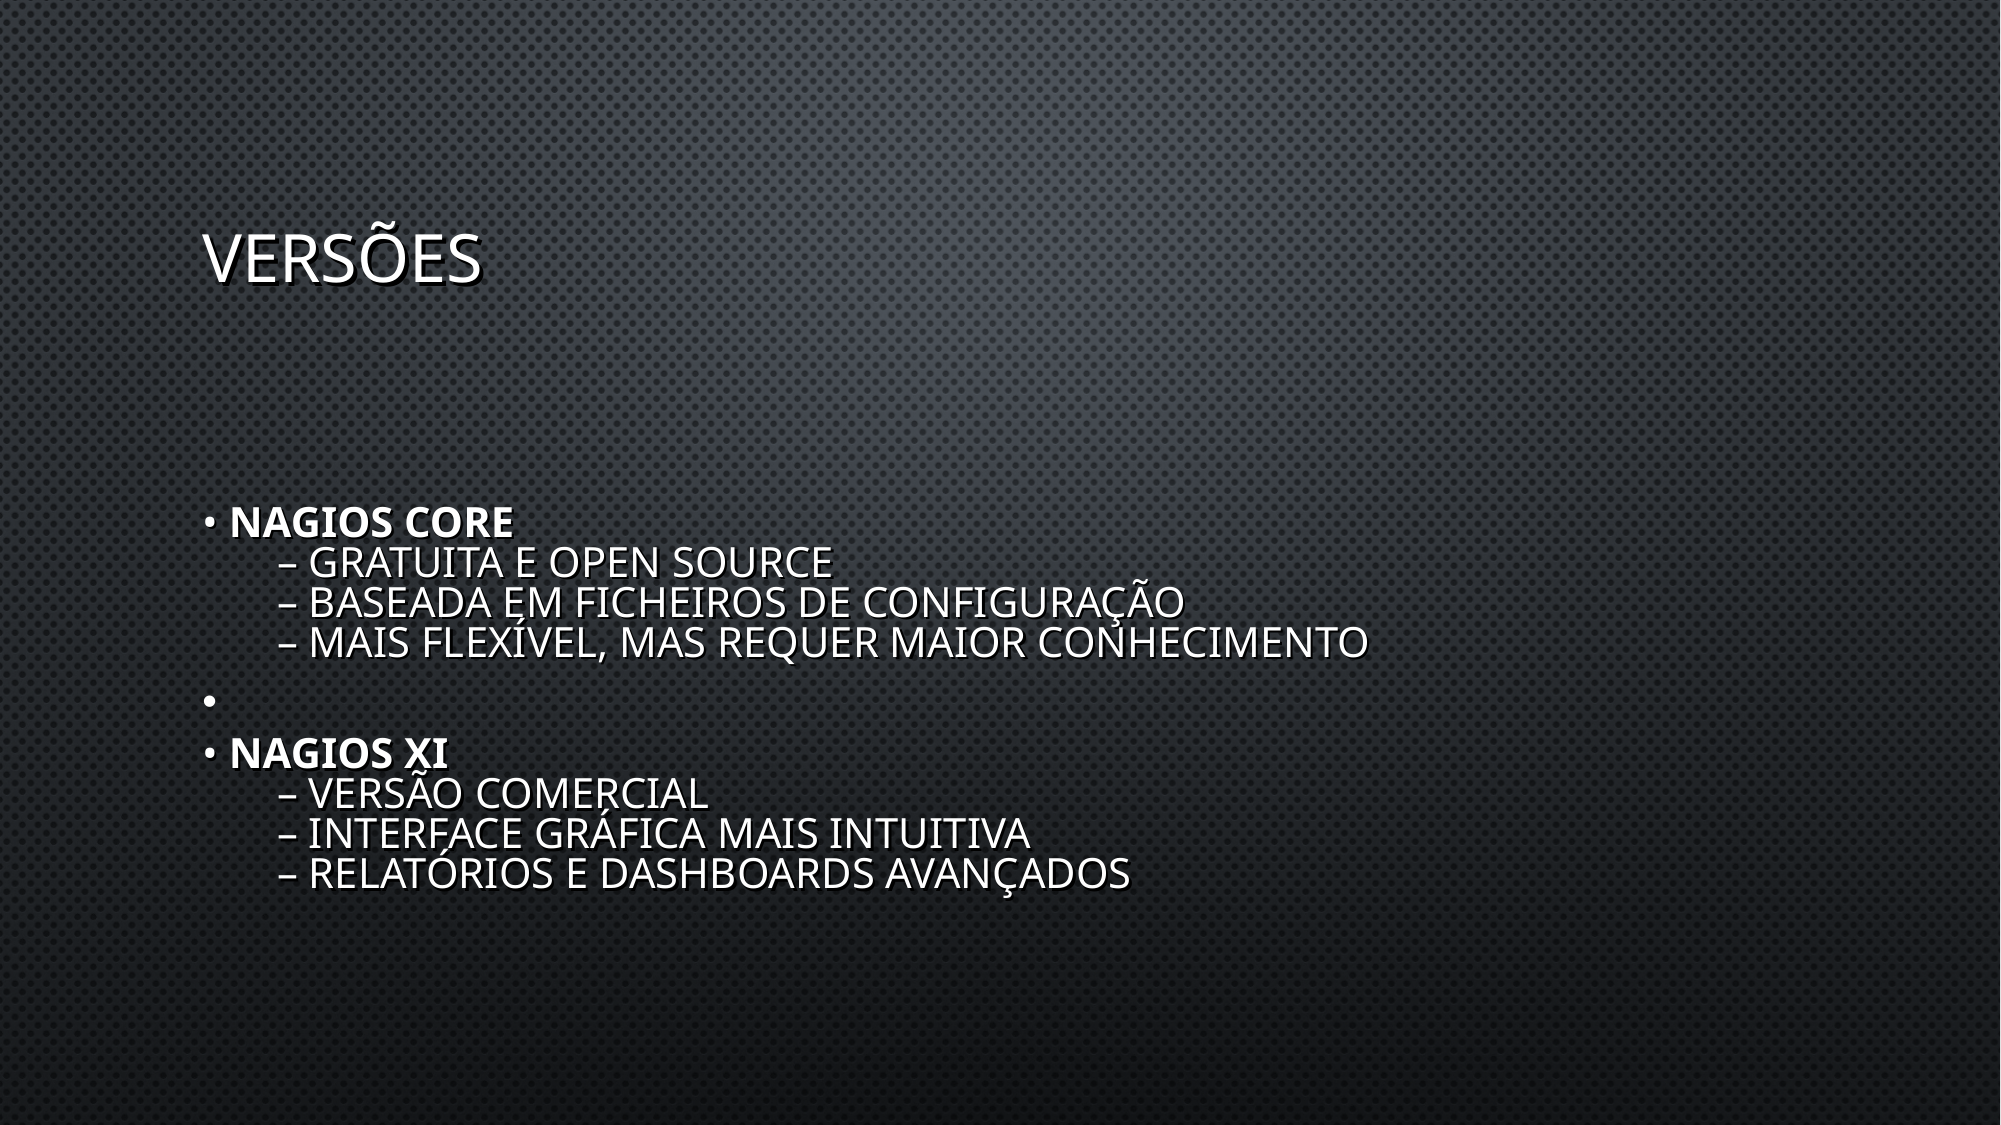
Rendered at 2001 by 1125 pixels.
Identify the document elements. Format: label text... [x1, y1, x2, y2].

list • Nagios Core – Gratuita e open source – Baseada em ficheiros de configuração – Mais flexível, mas requer maior conhecimento • Nagios XI – Versão comercial – Interface gráfica mais intuitiva – Relatórios e dashboards avançados [187, 437, 1813, 965]
title Versões [187, 99, 1813, 413]
